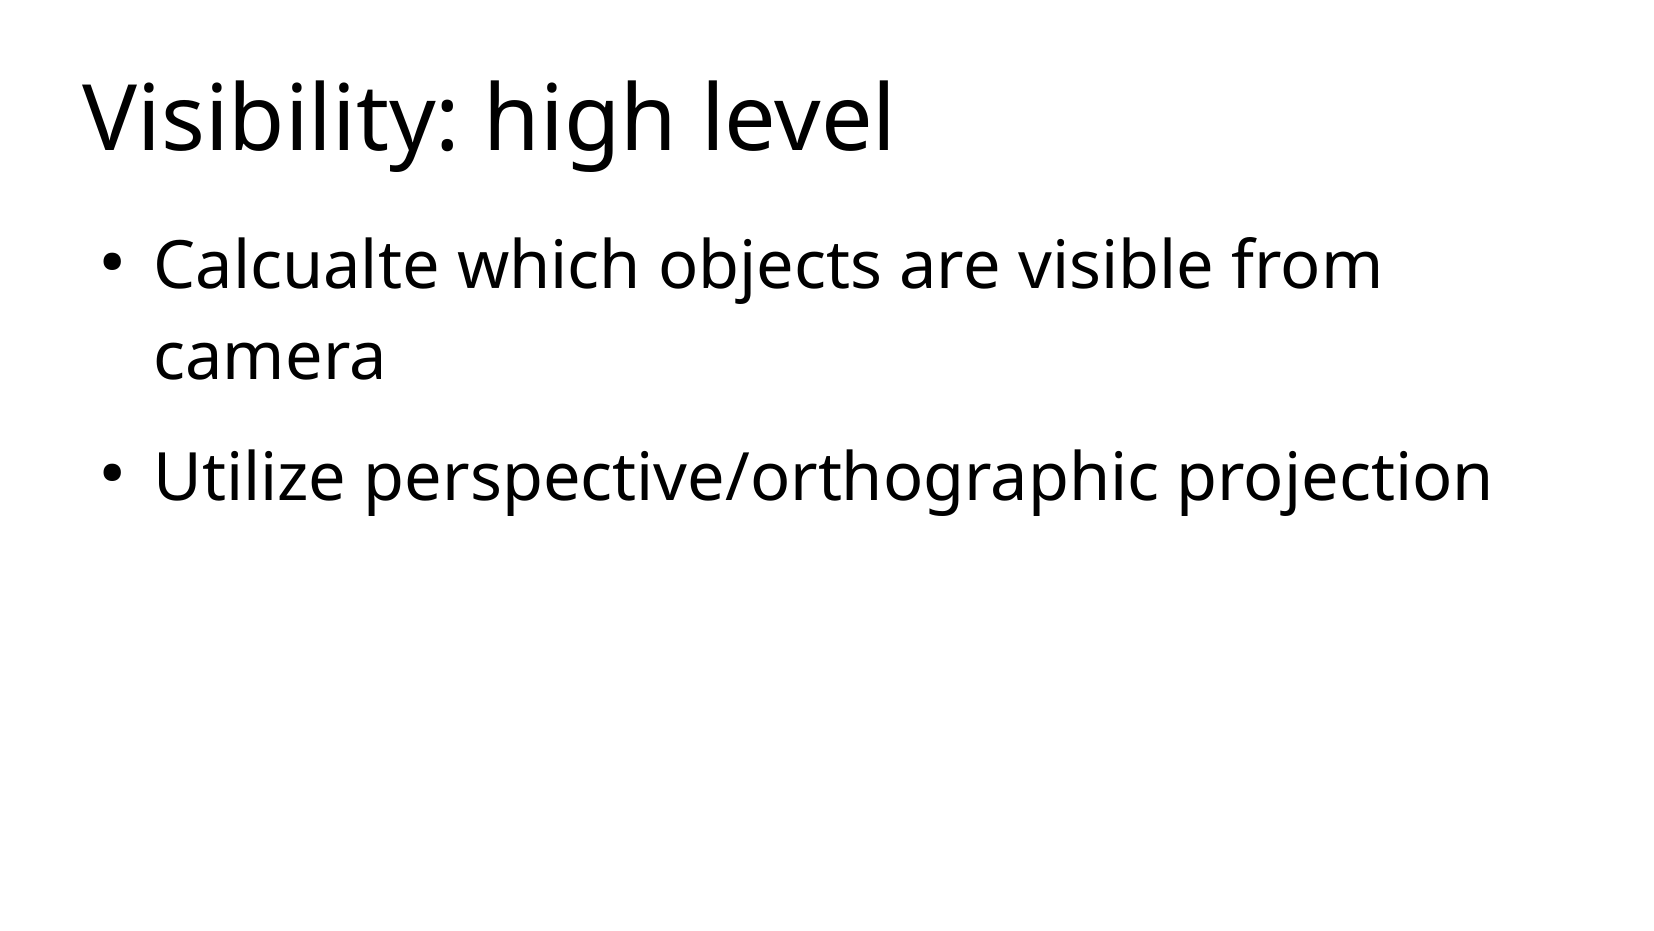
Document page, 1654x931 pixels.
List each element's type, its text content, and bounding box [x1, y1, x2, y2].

title Visibility: high level [82, 37, 1571, 193]
list Calcualte which objects are visible from camera Utilize perspective/orthographic projection [82, 217, 1571, 758]
